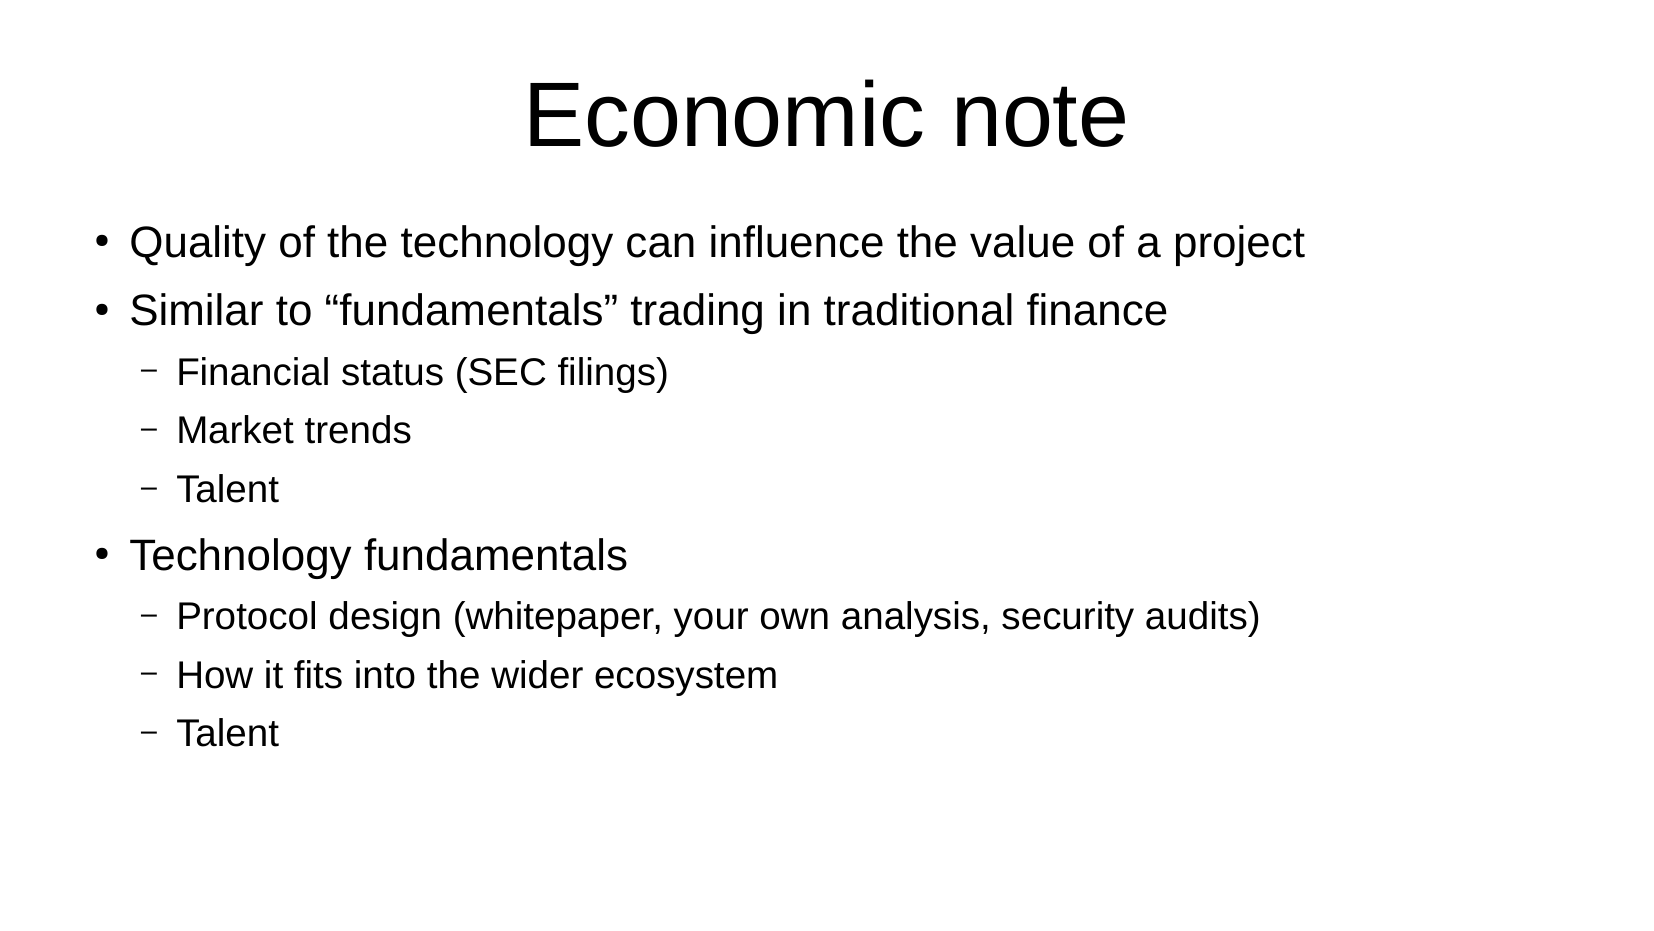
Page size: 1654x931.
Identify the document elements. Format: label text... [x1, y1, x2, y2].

title Economic note [82, 37, 1571, 193]
list Quality of the technology can influence the value of a project Similar to “fundamentals” trading in traditional finance Financial status (SEC filings) Market trends Talent Technology fundamentals Protocol design (whitepaper, your own analysis, security audits) How it fits into the wider ecosystem Talent [82, 217, 1571, 758]
